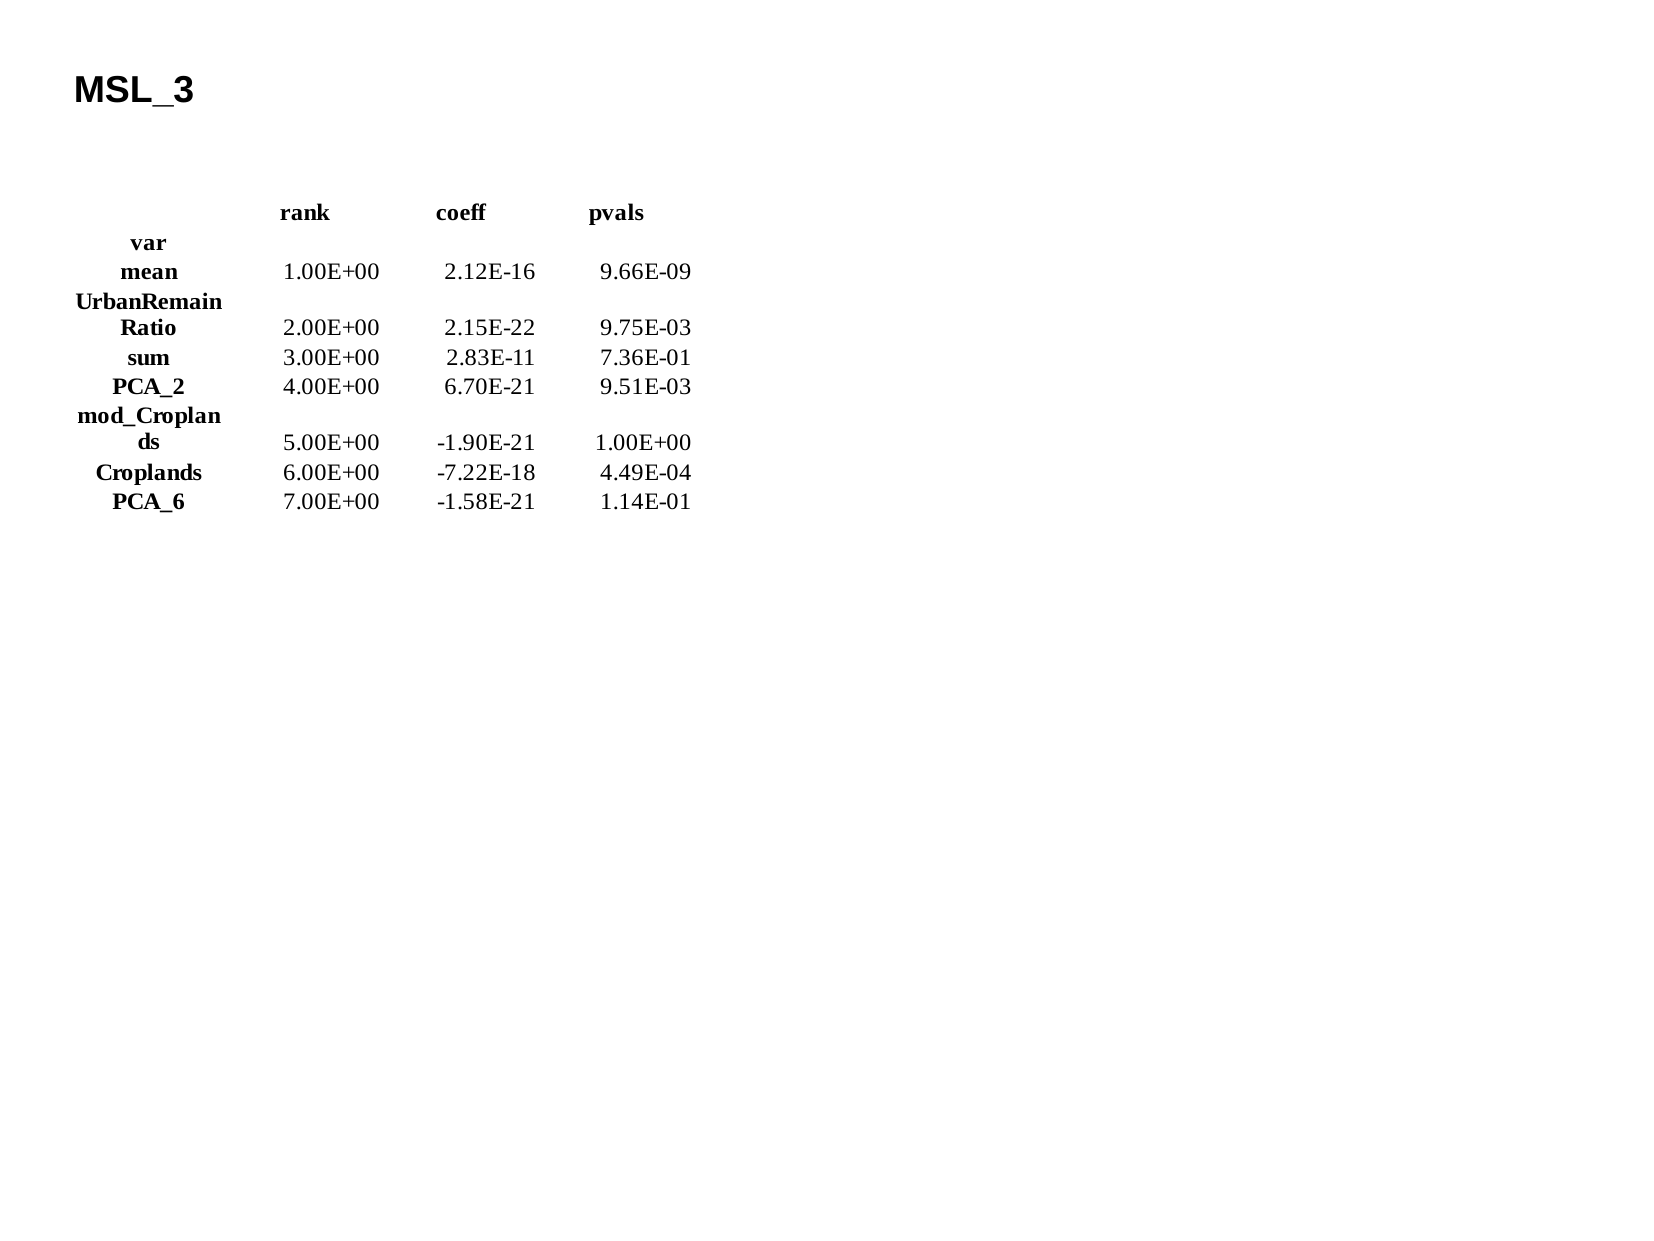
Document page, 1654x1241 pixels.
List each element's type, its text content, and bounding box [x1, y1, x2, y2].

chart [70, 198, 697, 520]
text_box MSL_3 [59, 61, 721, 119]
